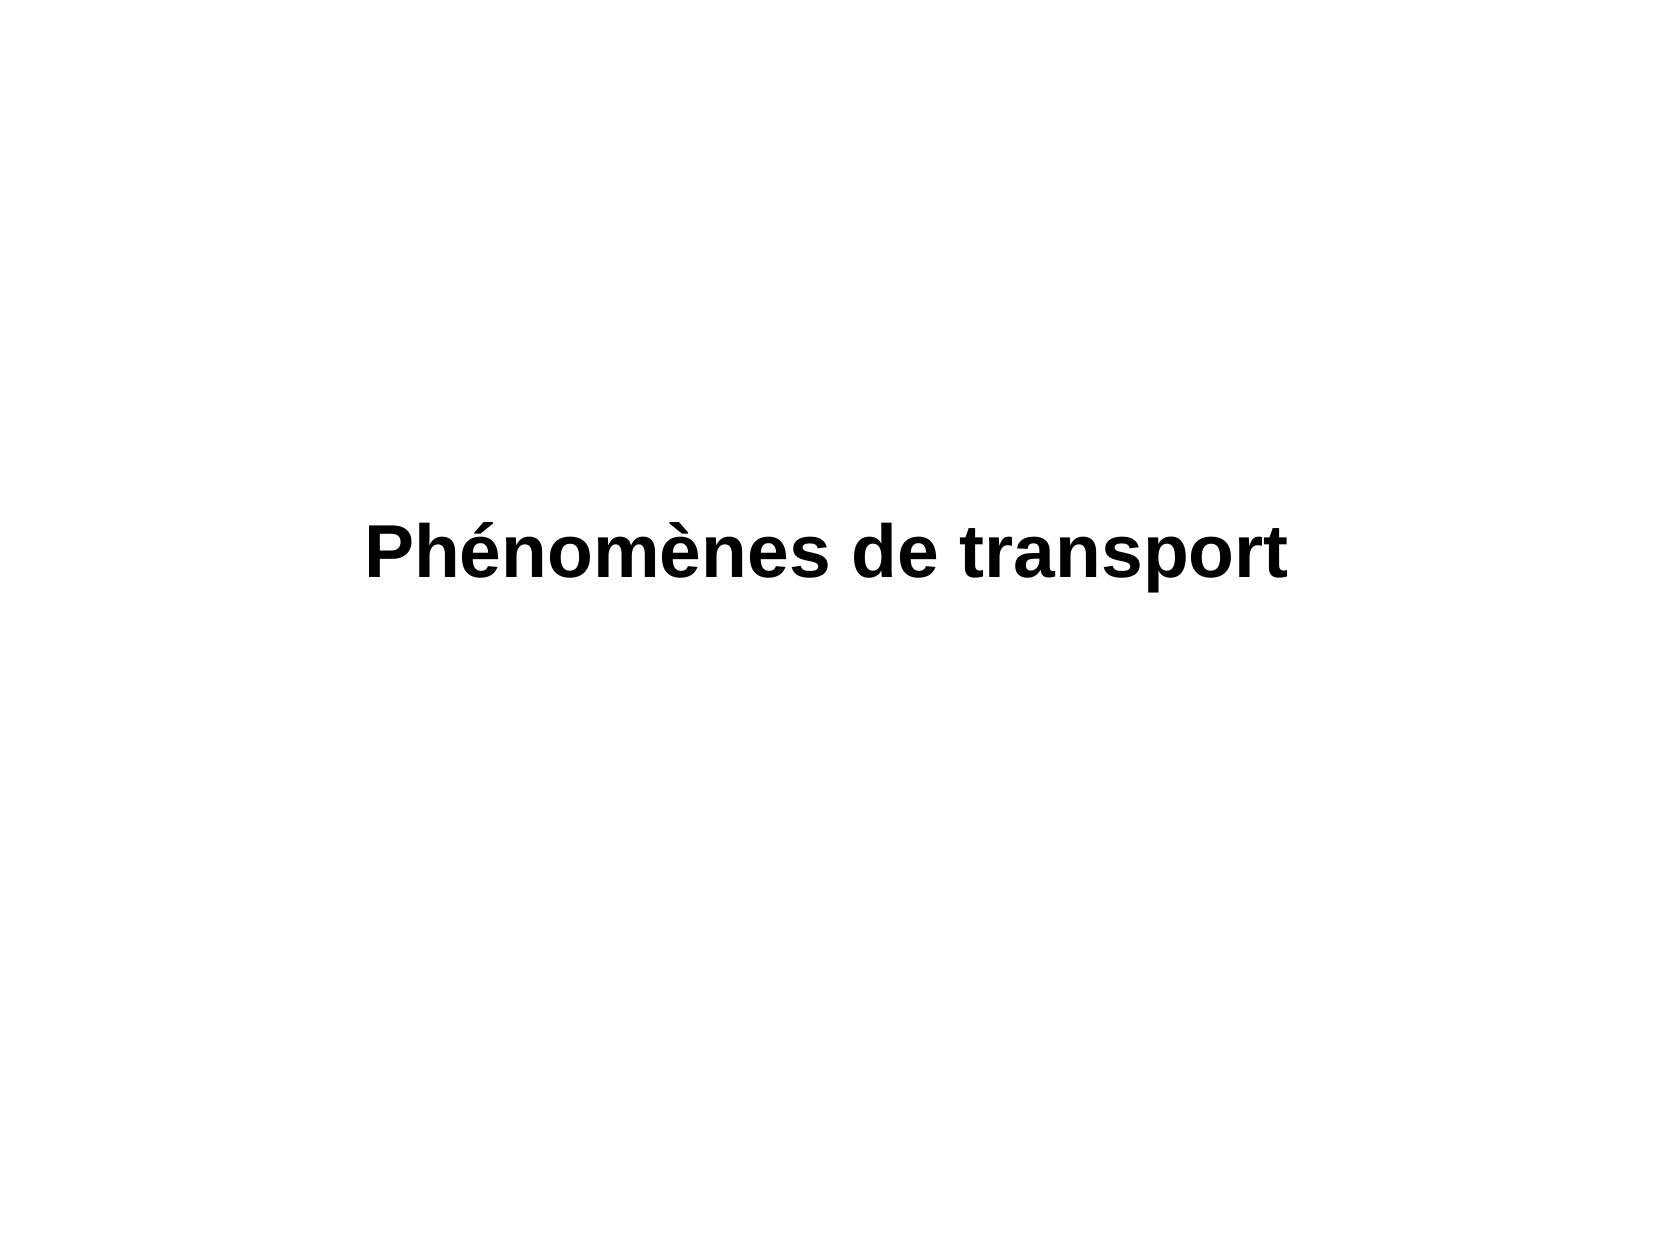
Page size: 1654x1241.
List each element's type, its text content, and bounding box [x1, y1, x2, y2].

text_box Phénomènes de transport [0, 501, 1654, 601]
